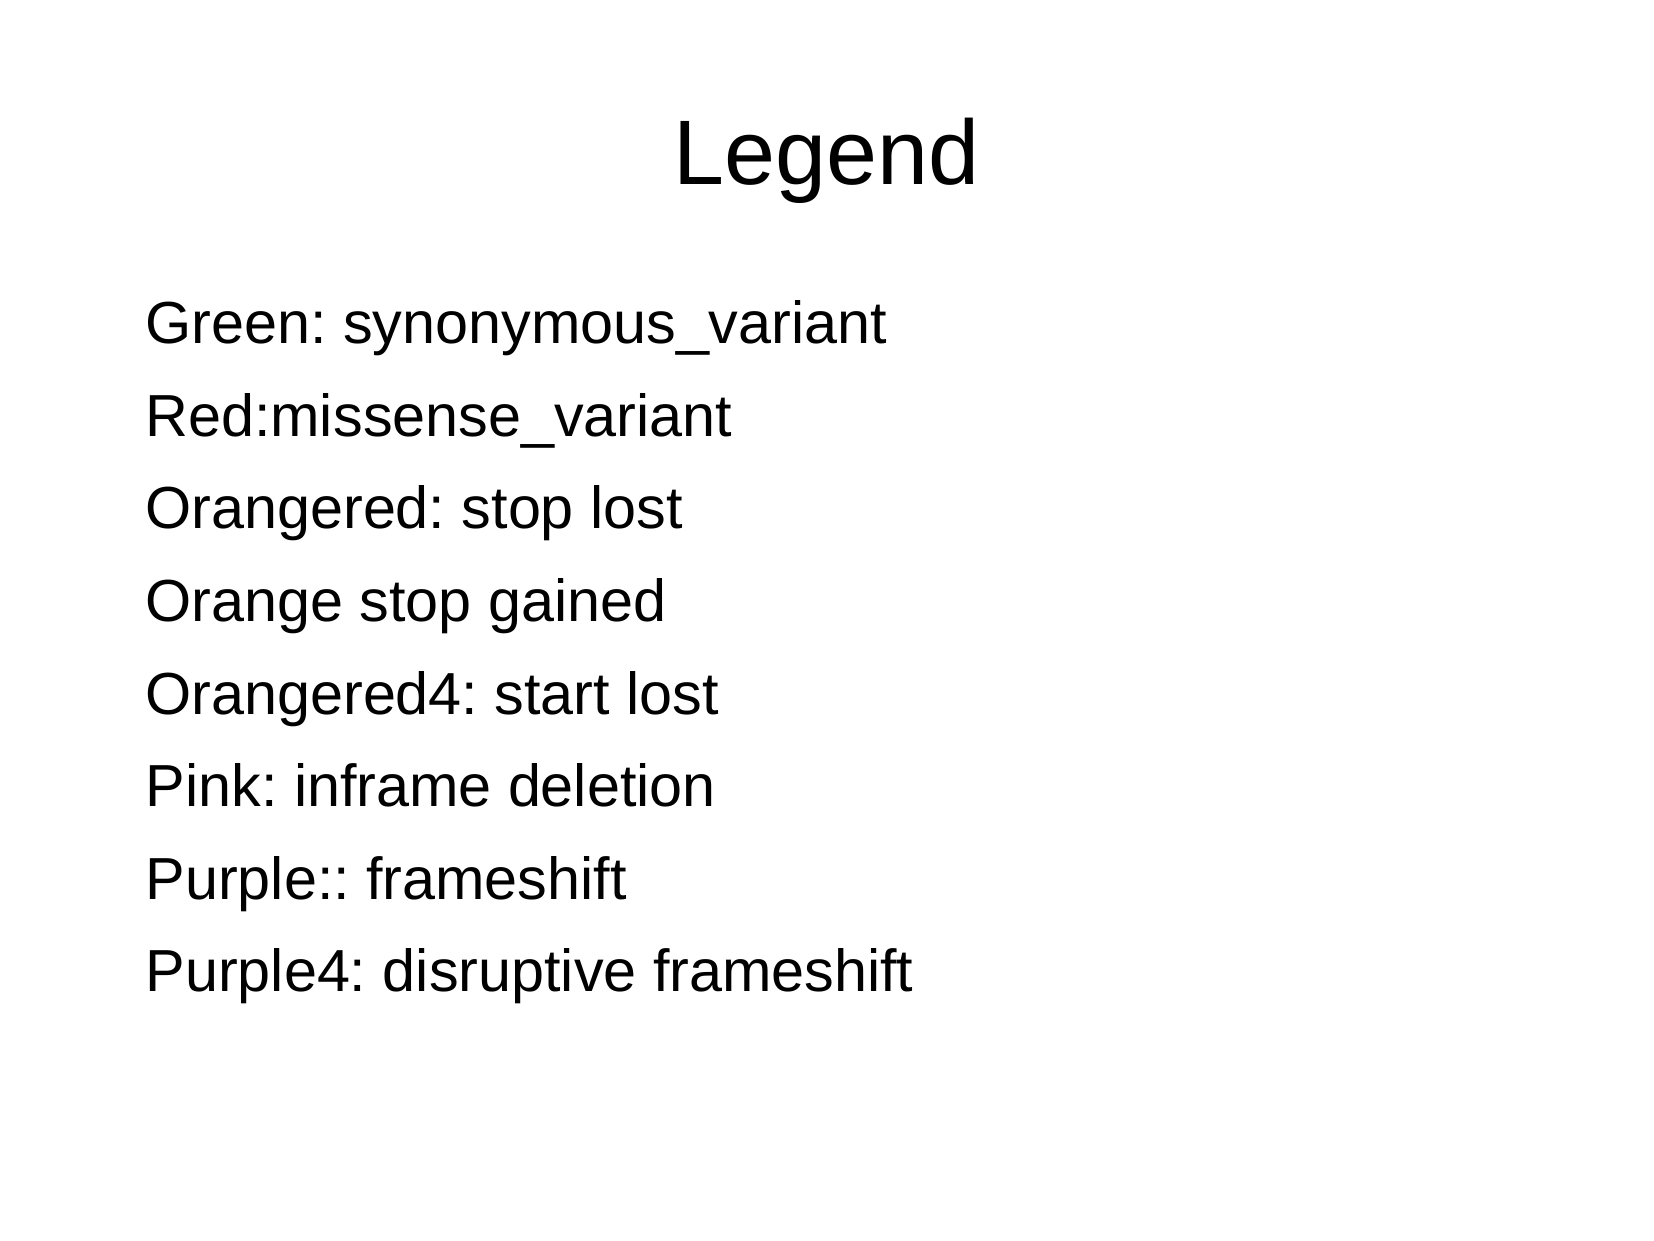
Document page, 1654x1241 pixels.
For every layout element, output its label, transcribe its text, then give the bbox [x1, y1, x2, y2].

list Green: synonymous_variant Red:missense_variant Orangered: stop lost Orange stop gained Orangered4: start lost Pink: inframe deletion Purple:: frameshift Purple4: disruptive frameshift [82, 290, 1571, 1010]
title Legend [82, 49, 1571, 257]
